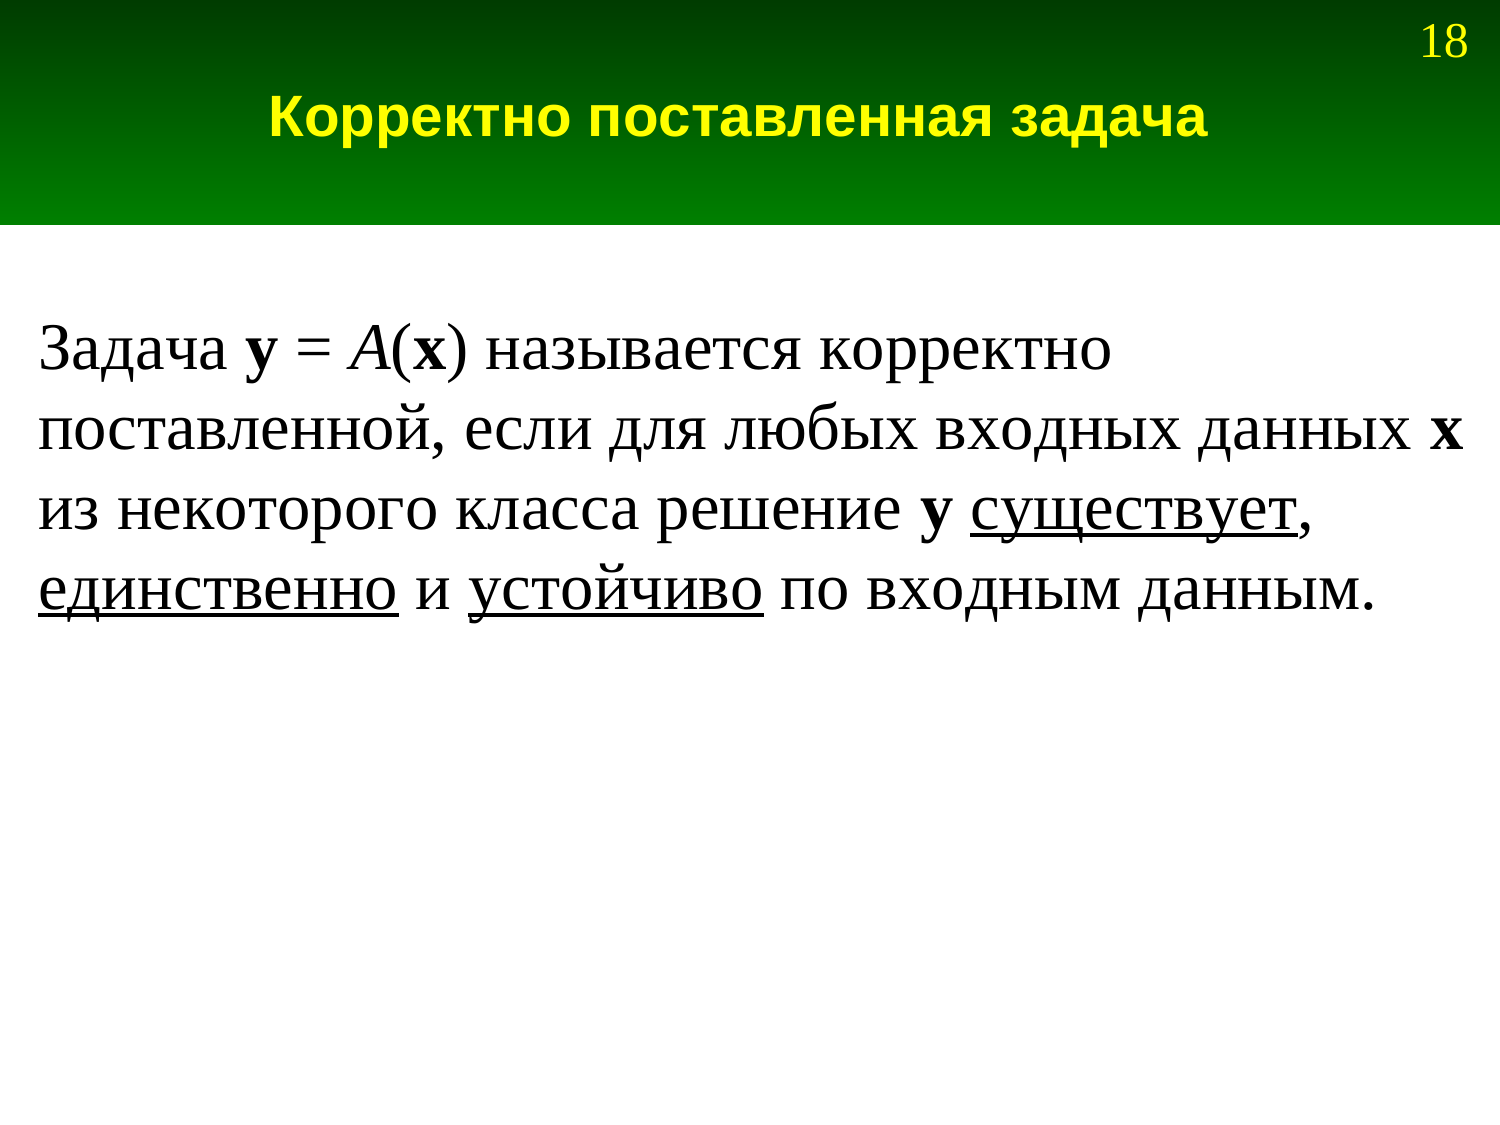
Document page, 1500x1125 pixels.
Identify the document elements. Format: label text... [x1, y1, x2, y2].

title Корректно поставленная задача [88, 18, 1389, 207]
text_box Задача y = A(x) называется корректно поставленной, если для любых входных данных x из некоторого класса решение y существует, единственно и устойчиво по входным данным. [23, 295, 1489, 631]
